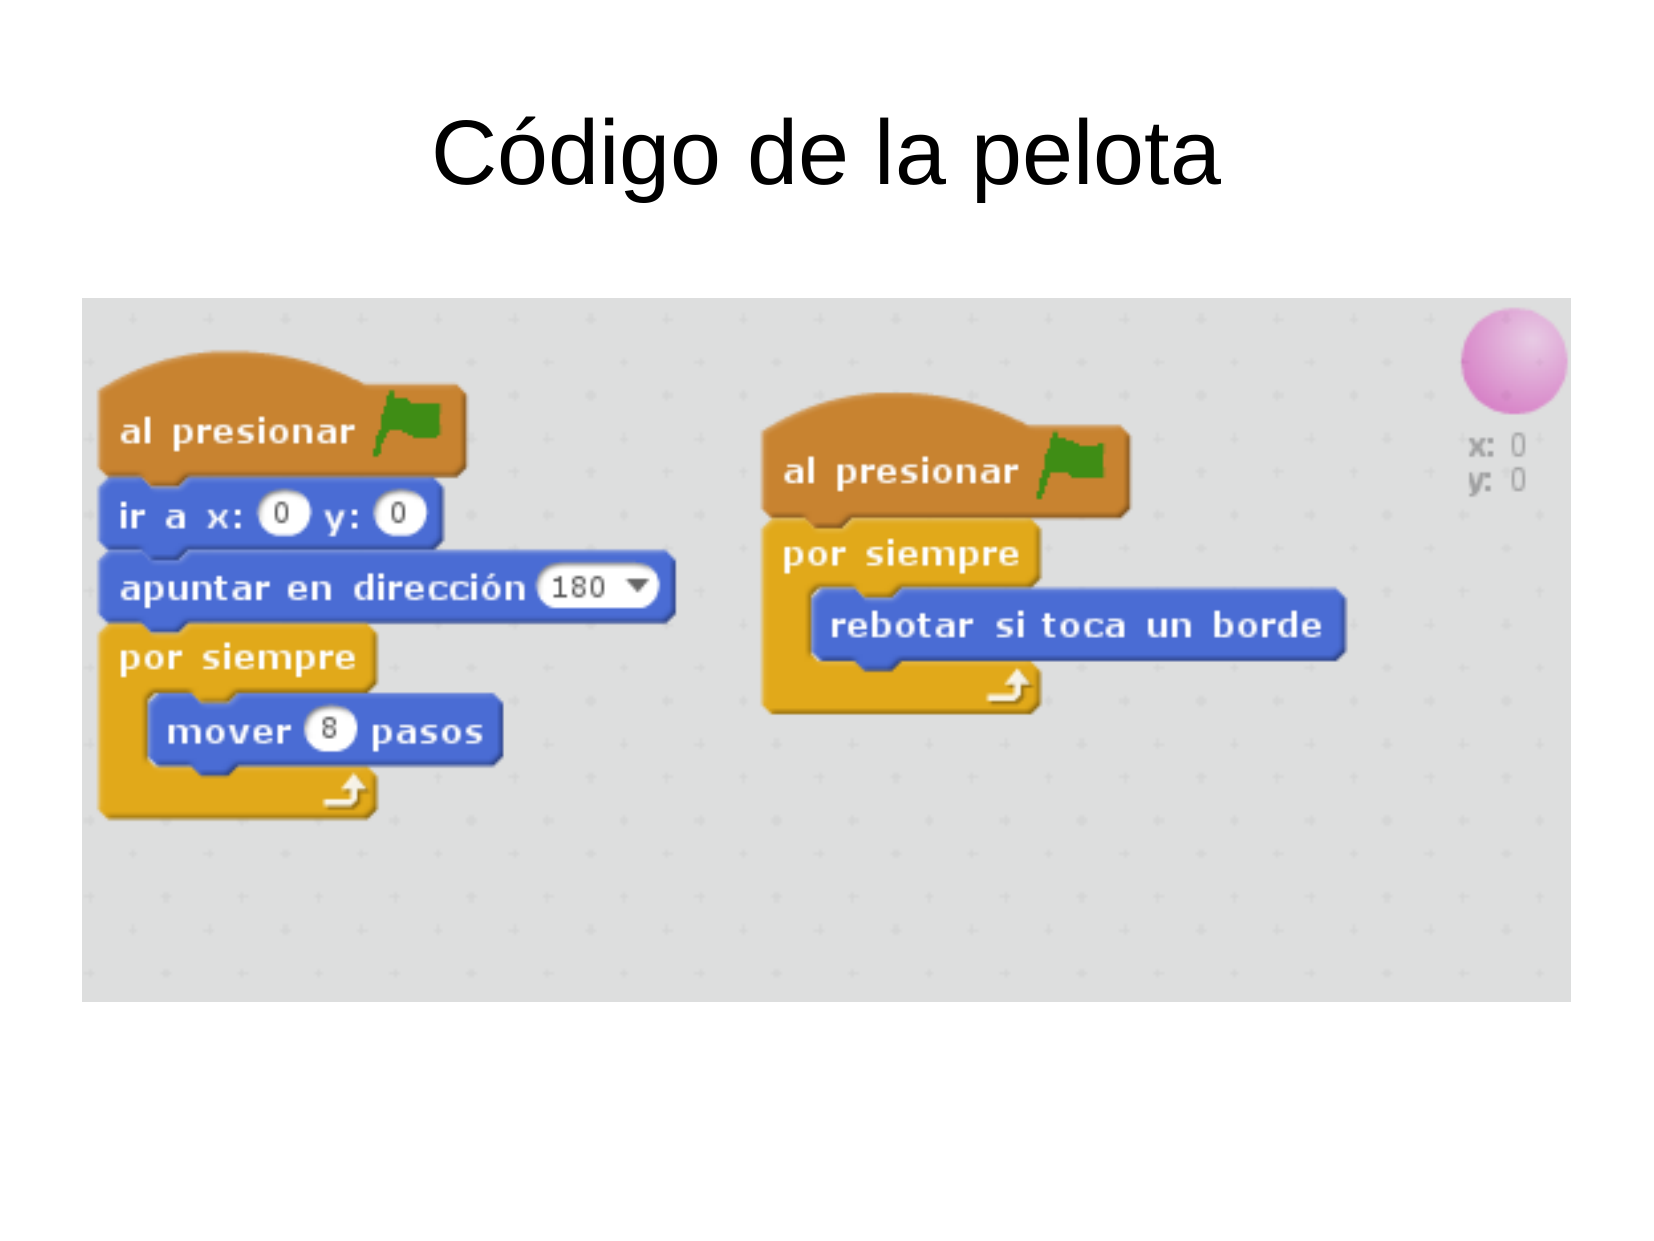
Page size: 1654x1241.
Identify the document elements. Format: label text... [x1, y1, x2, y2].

picture [82, 298, 1571, 1002]
title Código de la pelota [82, 49, 1571, 257]
